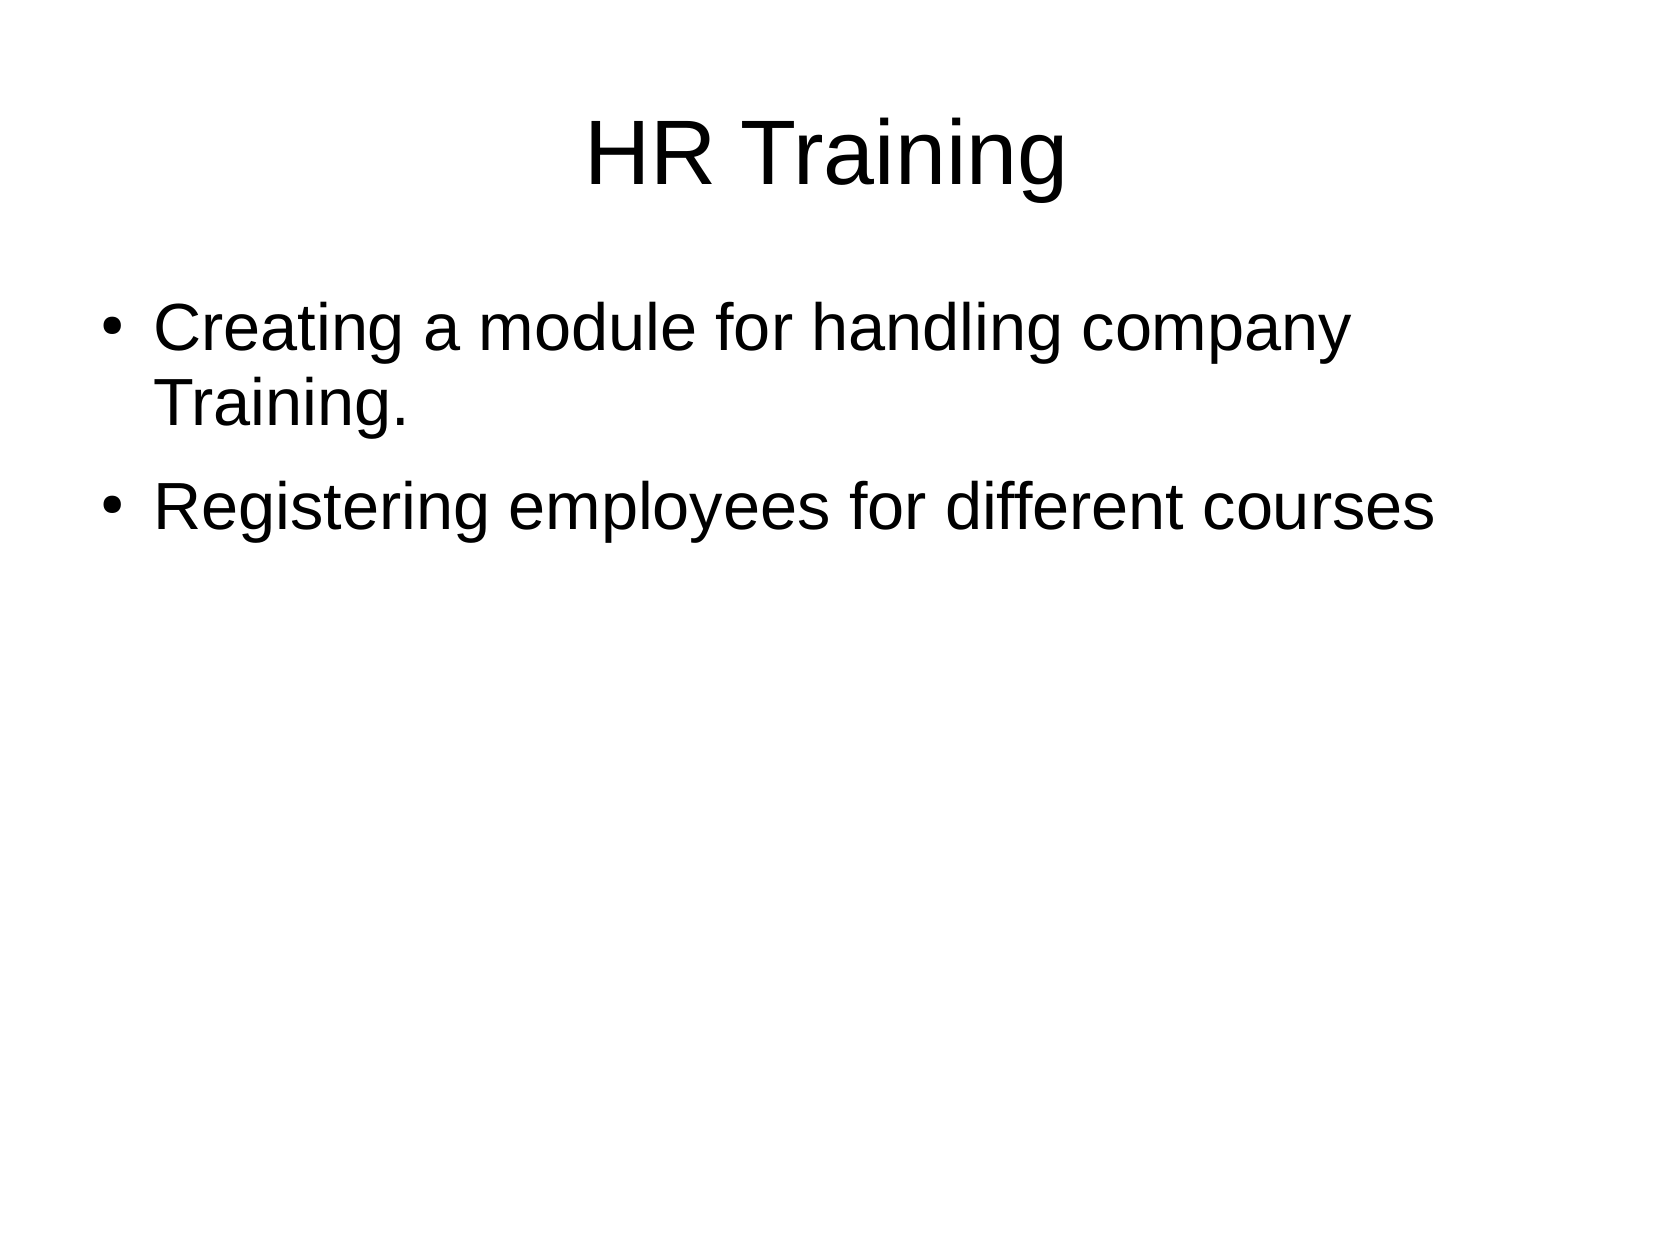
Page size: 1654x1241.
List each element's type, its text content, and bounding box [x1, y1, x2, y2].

title HR Training [82, 49, 1571, 257]
list Creating a module for handling company Training. Registering employees for different courses [82, 290, 1538, 1010]
